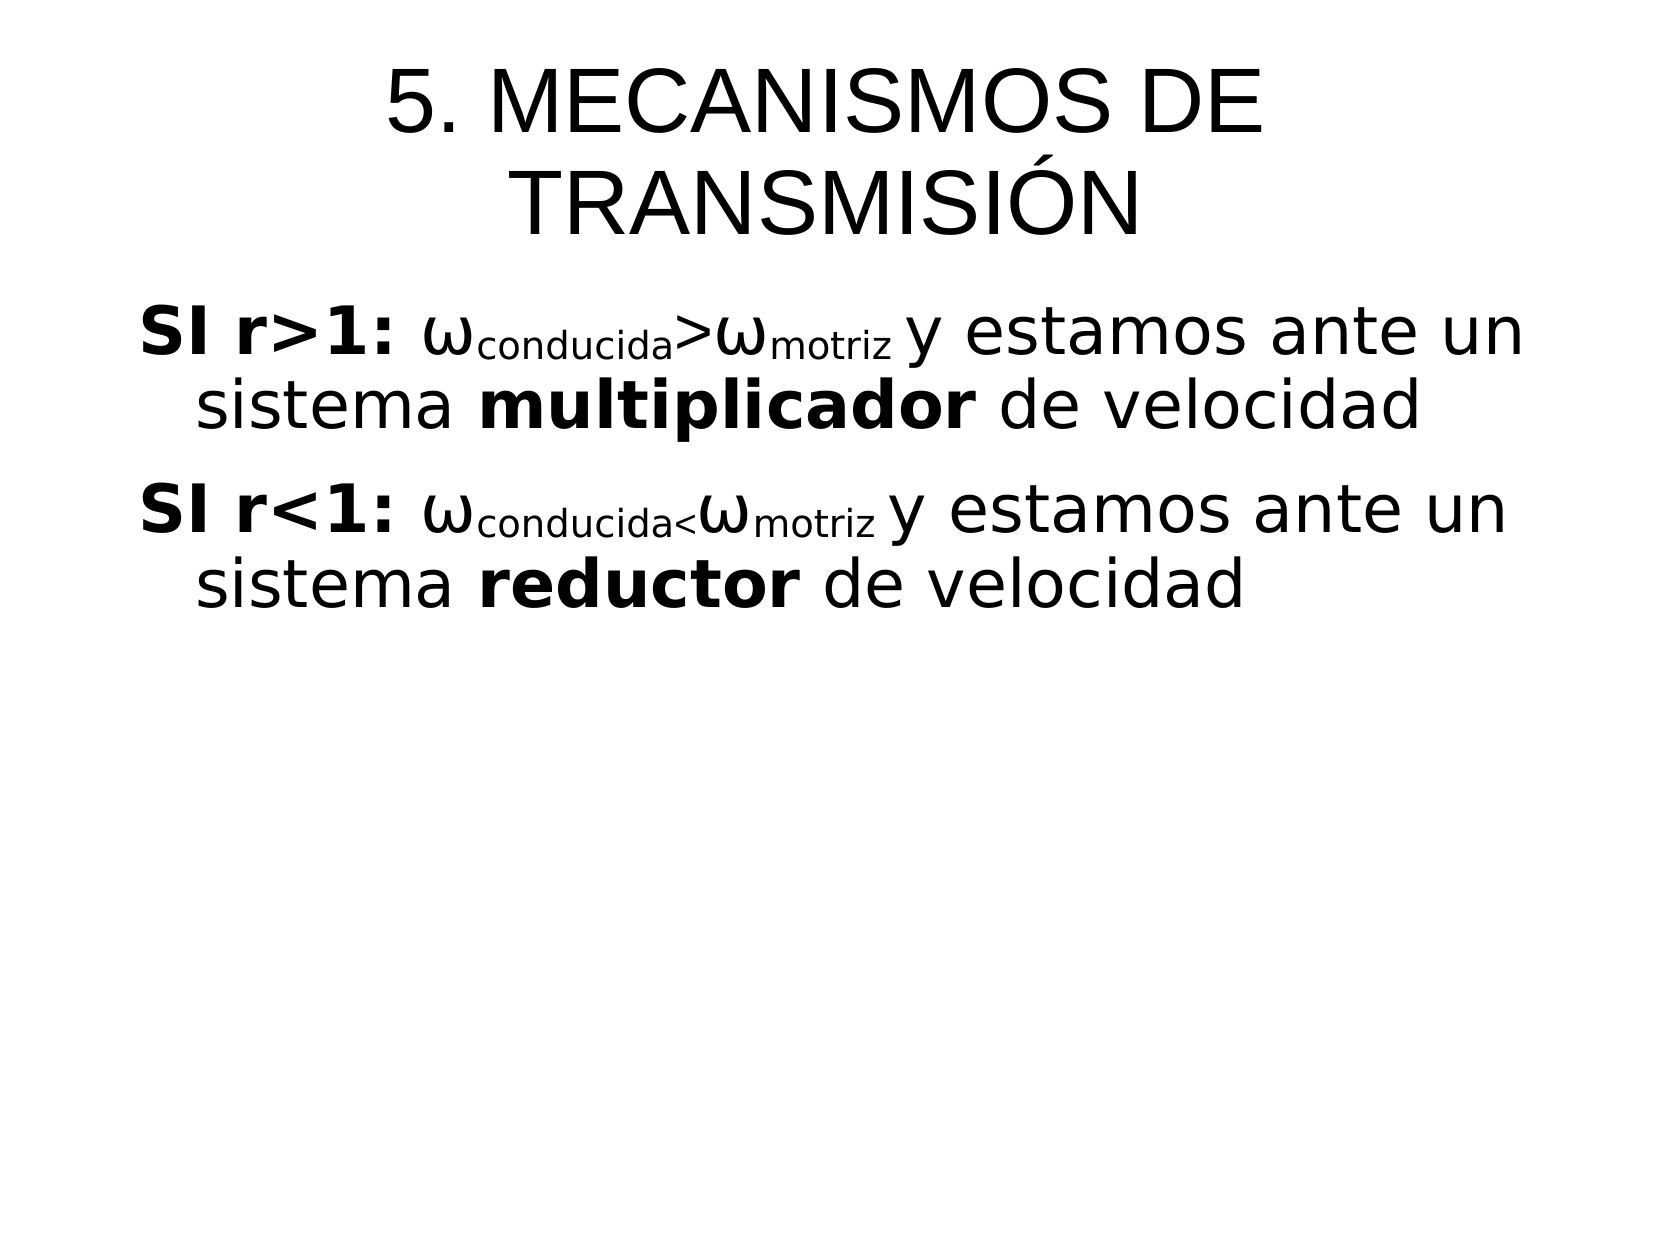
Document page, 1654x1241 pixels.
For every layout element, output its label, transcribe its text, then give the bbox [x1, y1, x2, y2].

list SI r>1: ωconducida>ωmotriz y estamos ante un sistema multiplicador de velocidad SI r<1: ωconducida<ωmotriz y estamos ante un sistema reductor de velocidad [82, 290, 1571, 1109]
title 5. MECANISMOS DE TRANSMISIÓN [82, 50, 1571, 256]
